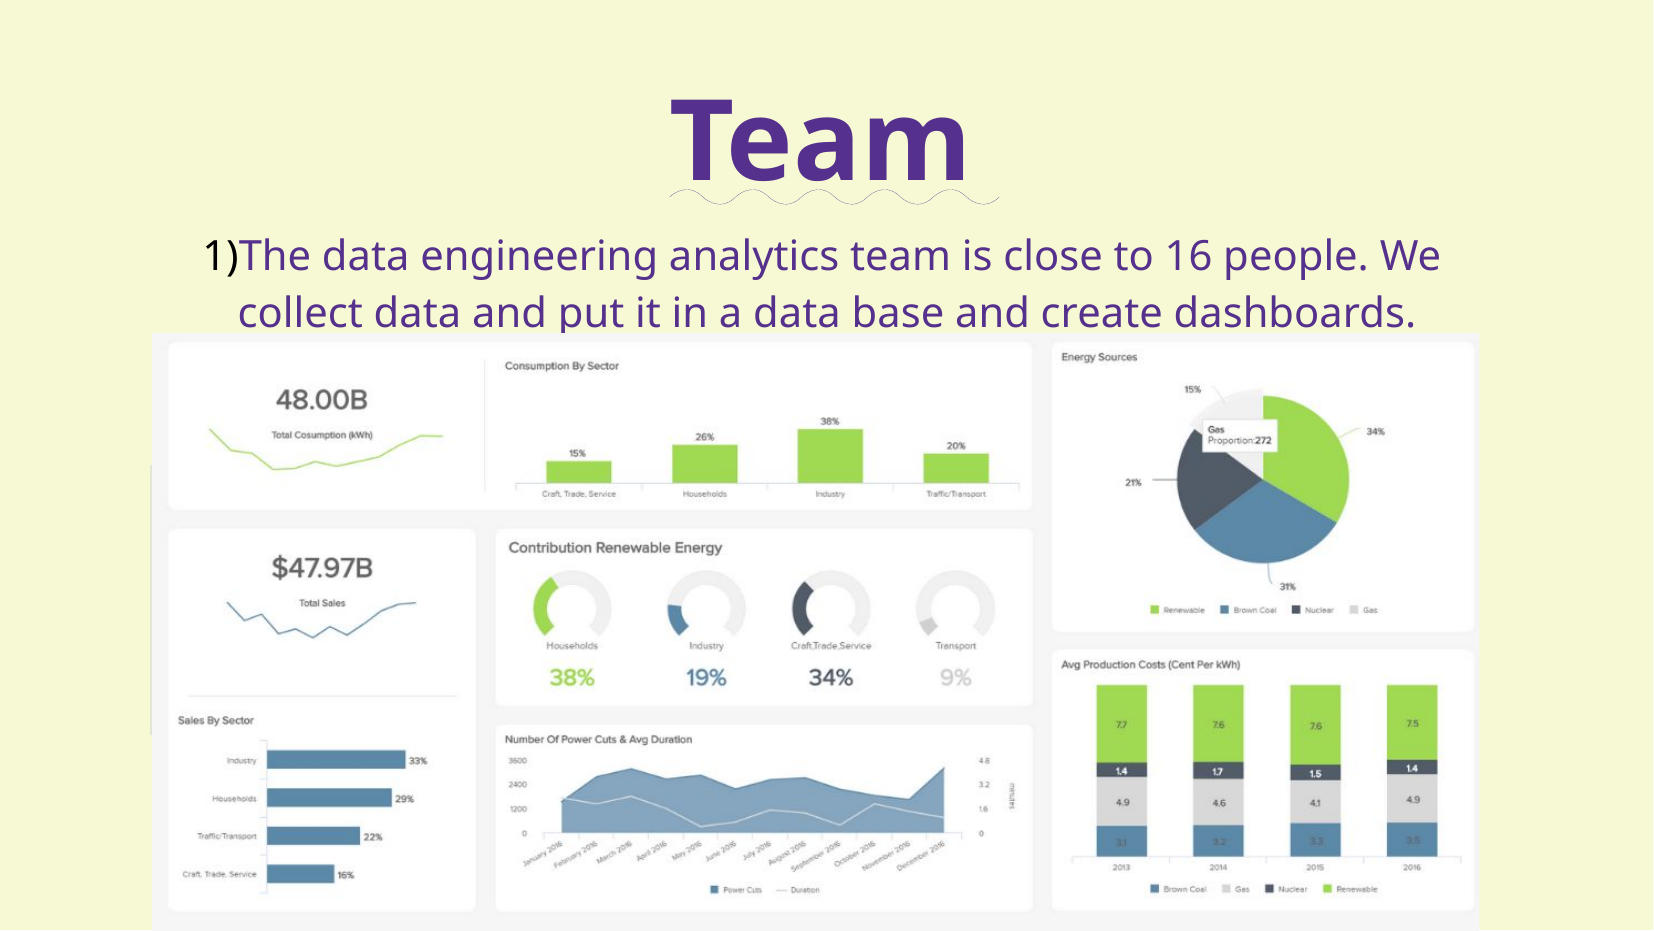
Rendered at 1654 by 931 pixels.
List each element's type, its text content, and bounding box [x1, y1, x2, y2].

title Team [76, 59, 1565, 215]
text_box The data engineering analytics team is close to 16 people. We collect data and put it in a data base and create dashboards. [187, 218, 1463, 333]
picture [152, 333, 1480, 931]
